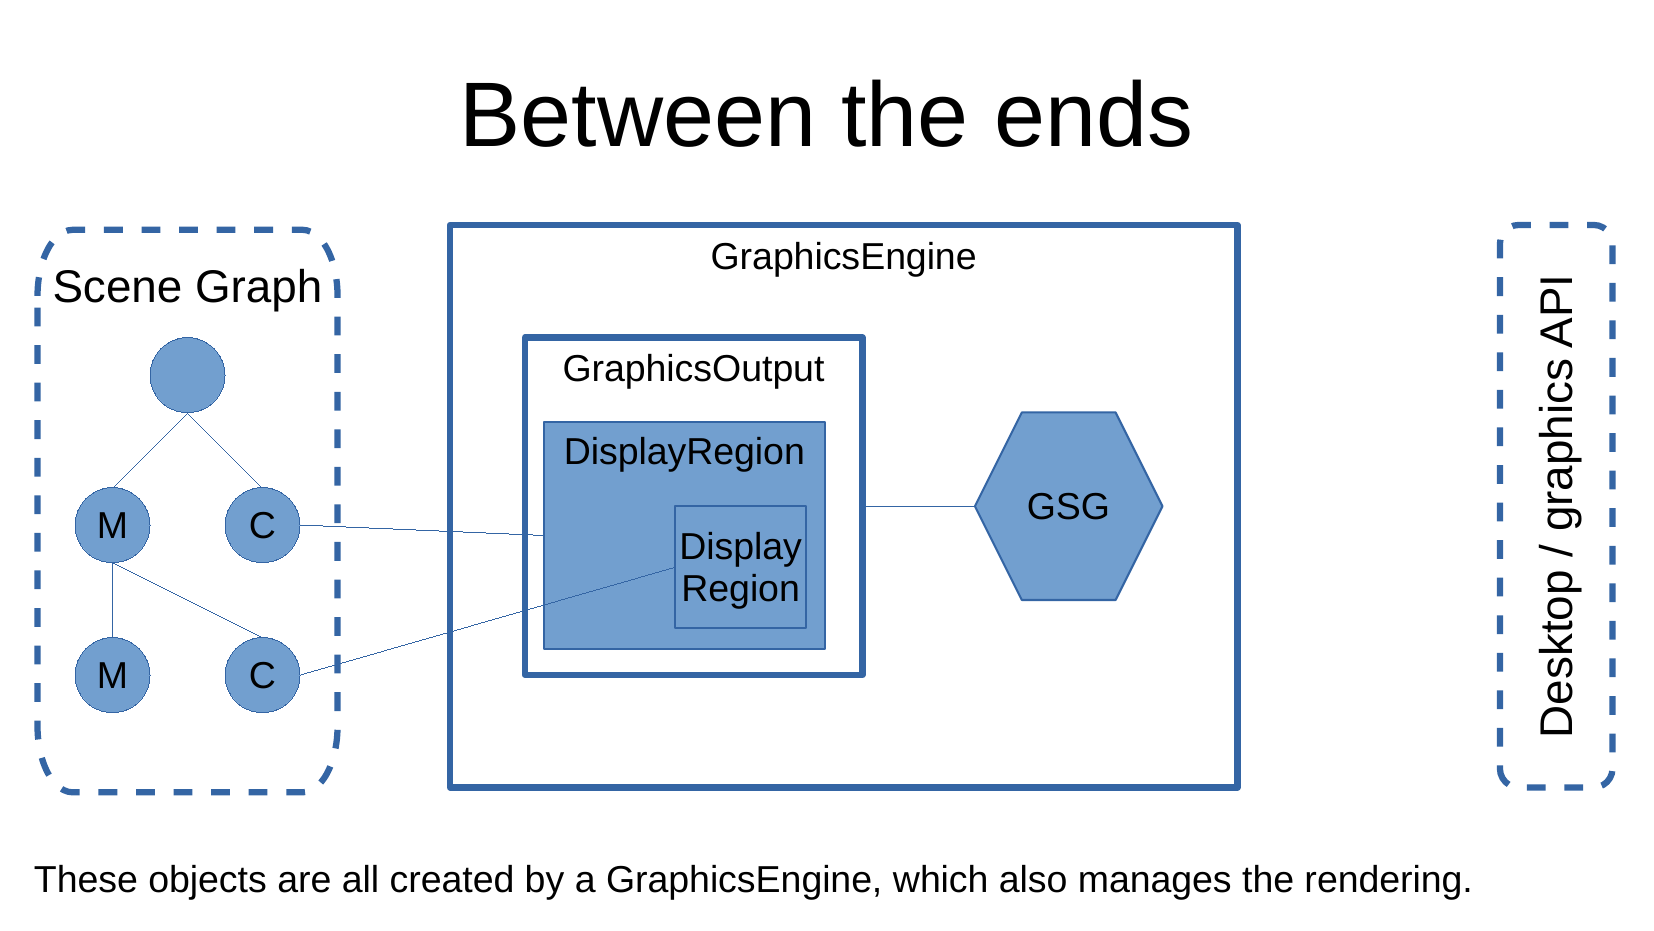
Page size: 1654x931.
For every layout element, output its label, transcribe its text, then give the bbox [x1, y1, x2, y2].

text_box M [75, 637, 151, 713]
text_box Desktop / graphics API [1499, 224, 1613, 788]
text_box [150, 337, 226, 413]
text_box M [75, 487, 151, 563]
text_box Scene Graph [37, 229, 338, 787]
text_box GraphicsOutput [524, 337, 863, 675]
text_box Display Region [675, 506, 807, 629]
text_box C [225, 637, 301, 713]
title Between the ends [82, 37, 1571, 193]
text_box C [225, 487, 301, 563]
text_box GraphicsEngine [449, 224, 1238, 787]
text_box DisplayRegion [543, 421, 826, 650]
text_box GSG [975, 412, 1163, 601]
text_box These objects are all created by a GraphicsEngine, which also manages the rendering. [33, 787, 1618, 901]
